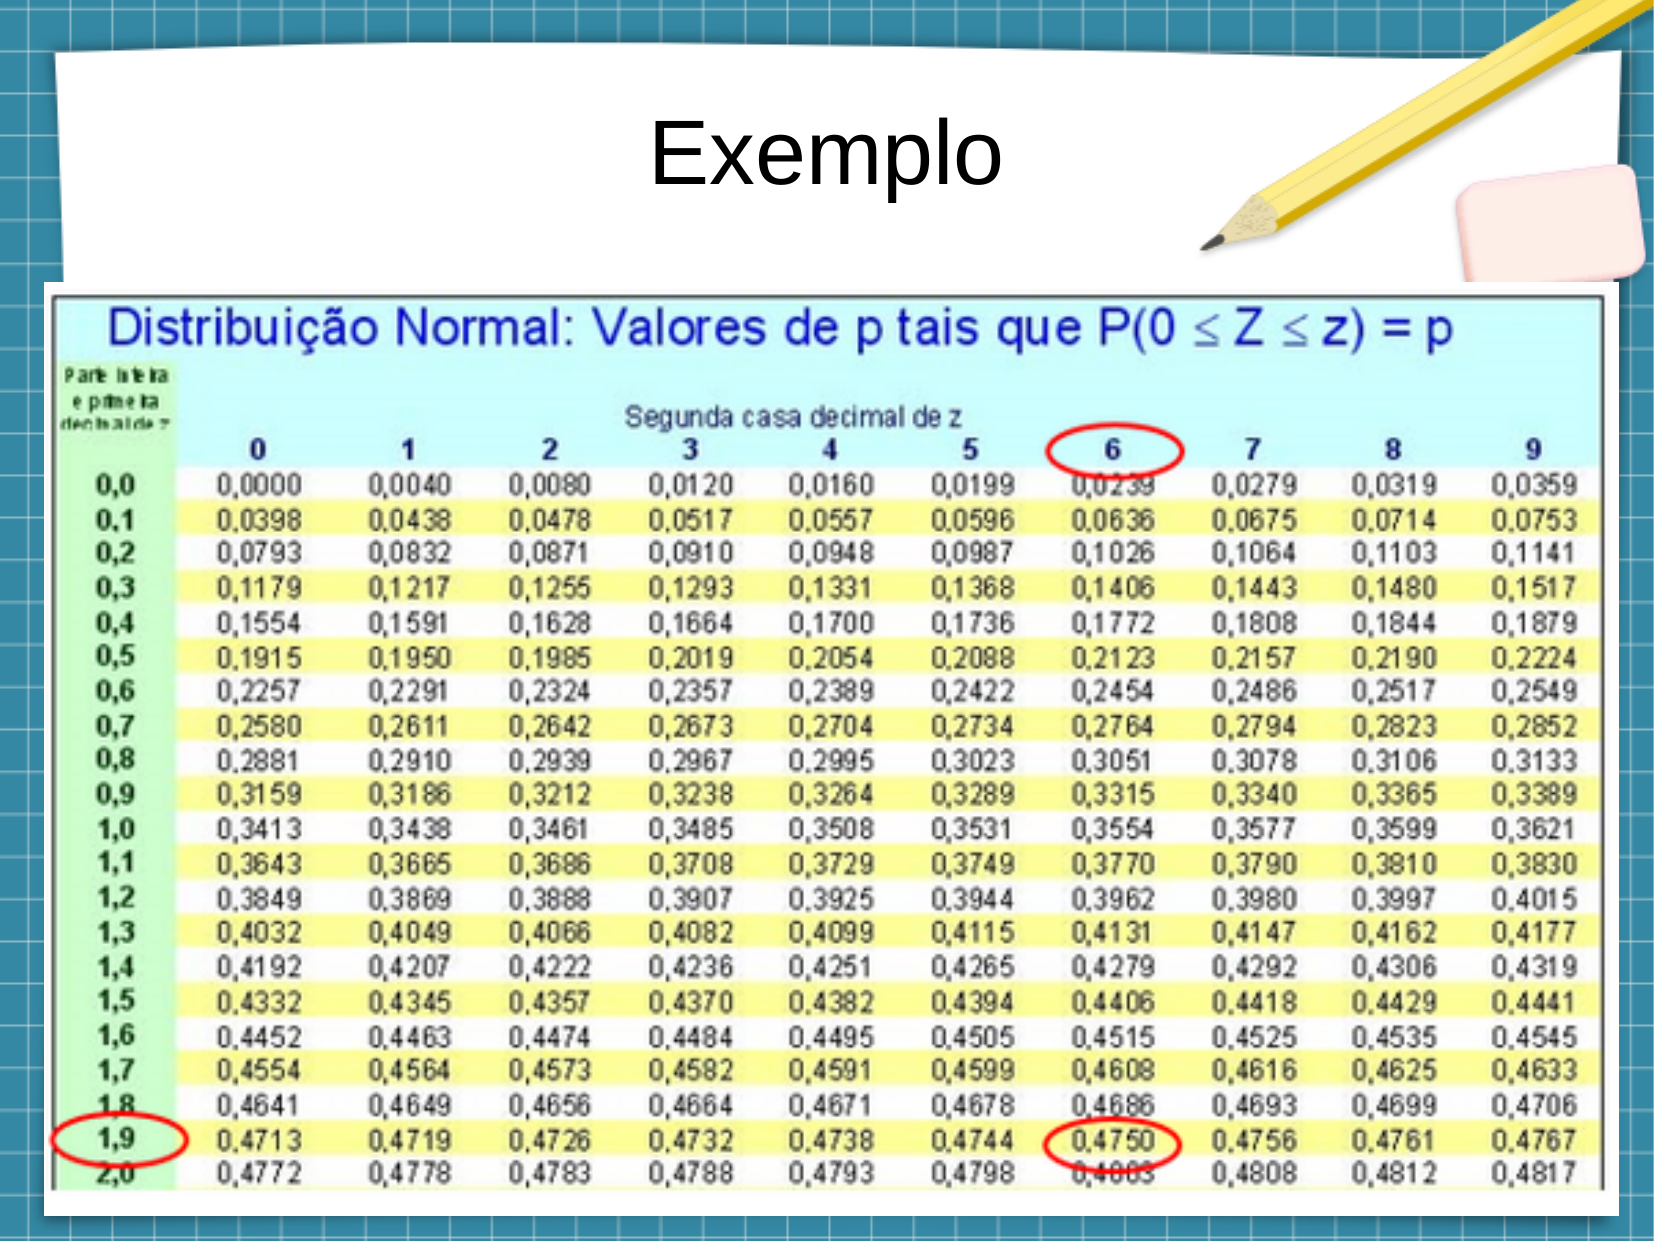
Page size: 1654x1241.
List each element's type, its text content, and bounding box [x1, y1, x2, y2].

title Exemplo [82, 49, 1571, 257]
picture [0, 0, 1654, 1241]
